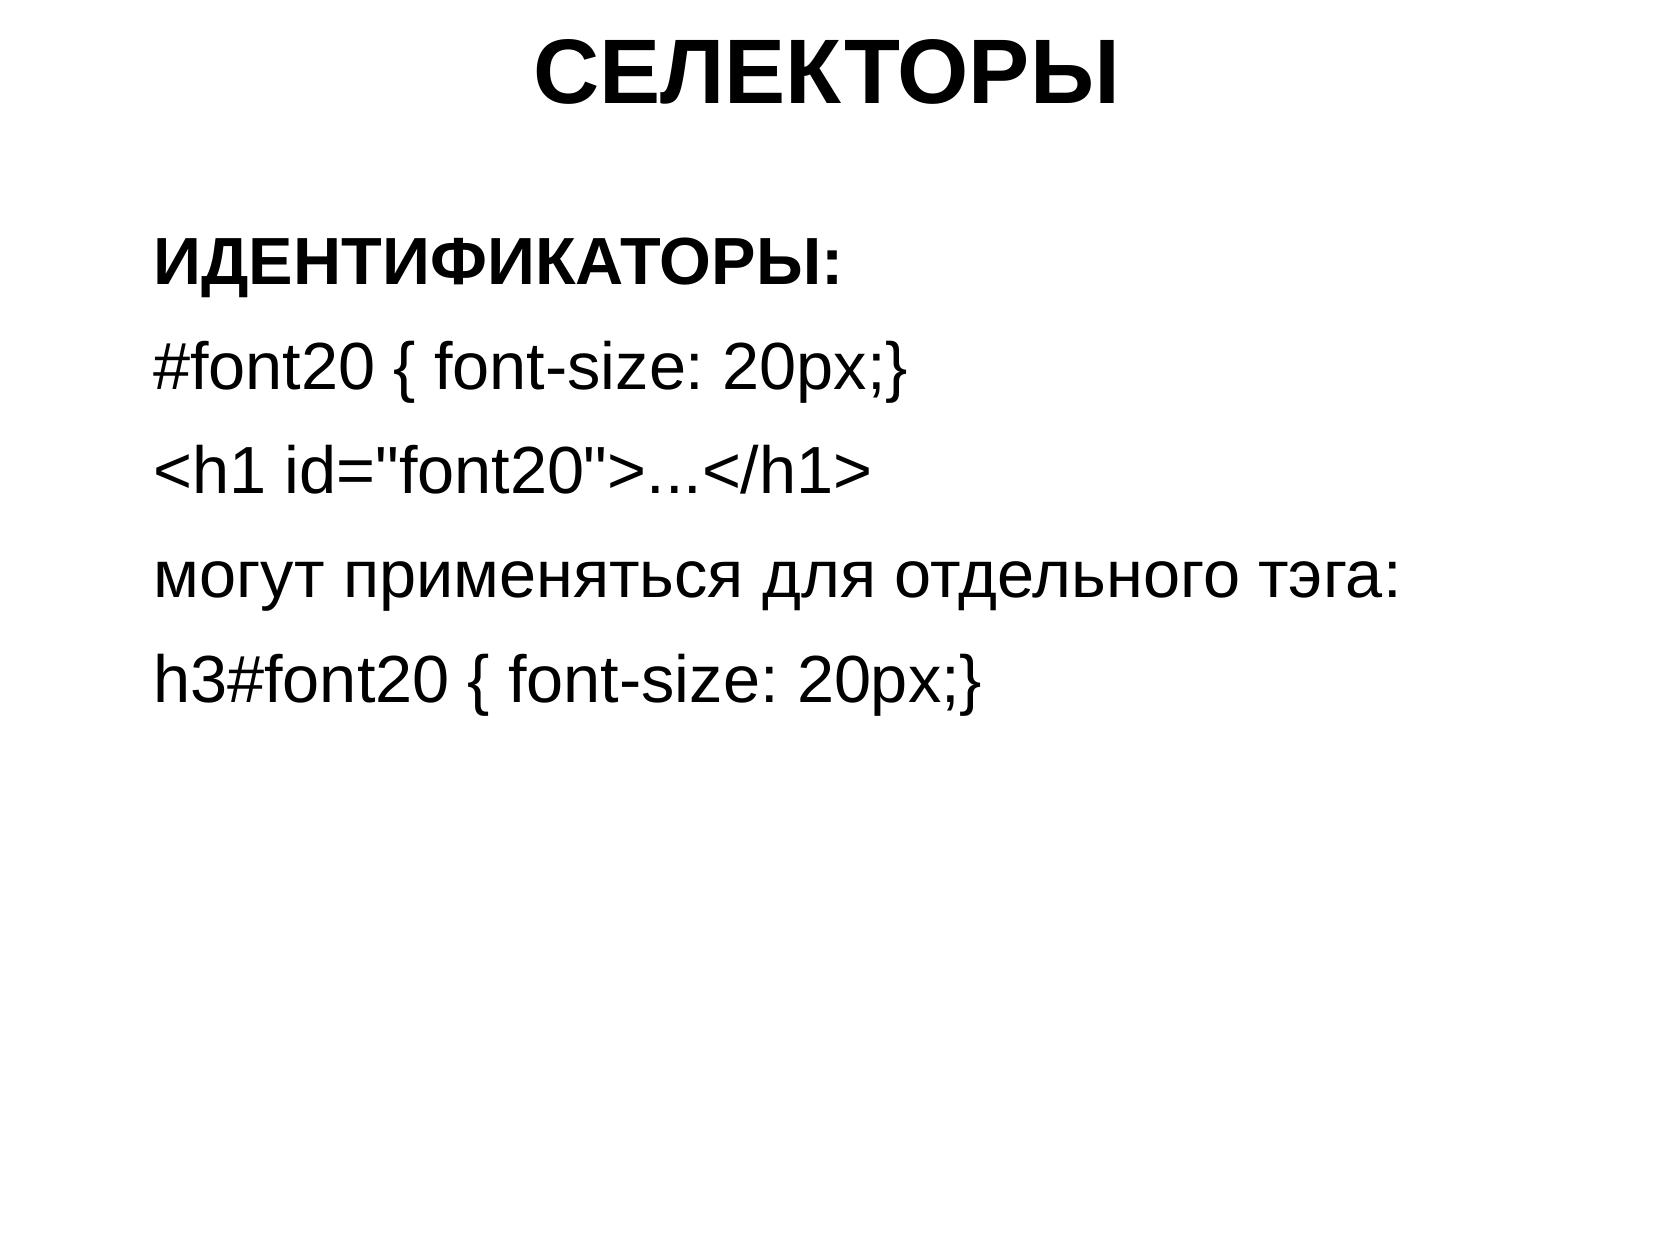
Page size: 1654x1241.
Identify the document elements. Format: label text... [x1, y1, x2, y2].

title СЕЛЕКТОРЫ [82, 14, 1571, 130]
list ИДЕНТИФИКАТОРЫ: #font20 { font-size: 20px;} <h1 id="font20">...</h1> могут применяться для отдельного тэга: h3#font20 { font-size: 20px;} [82, 224, 1571, 845]
